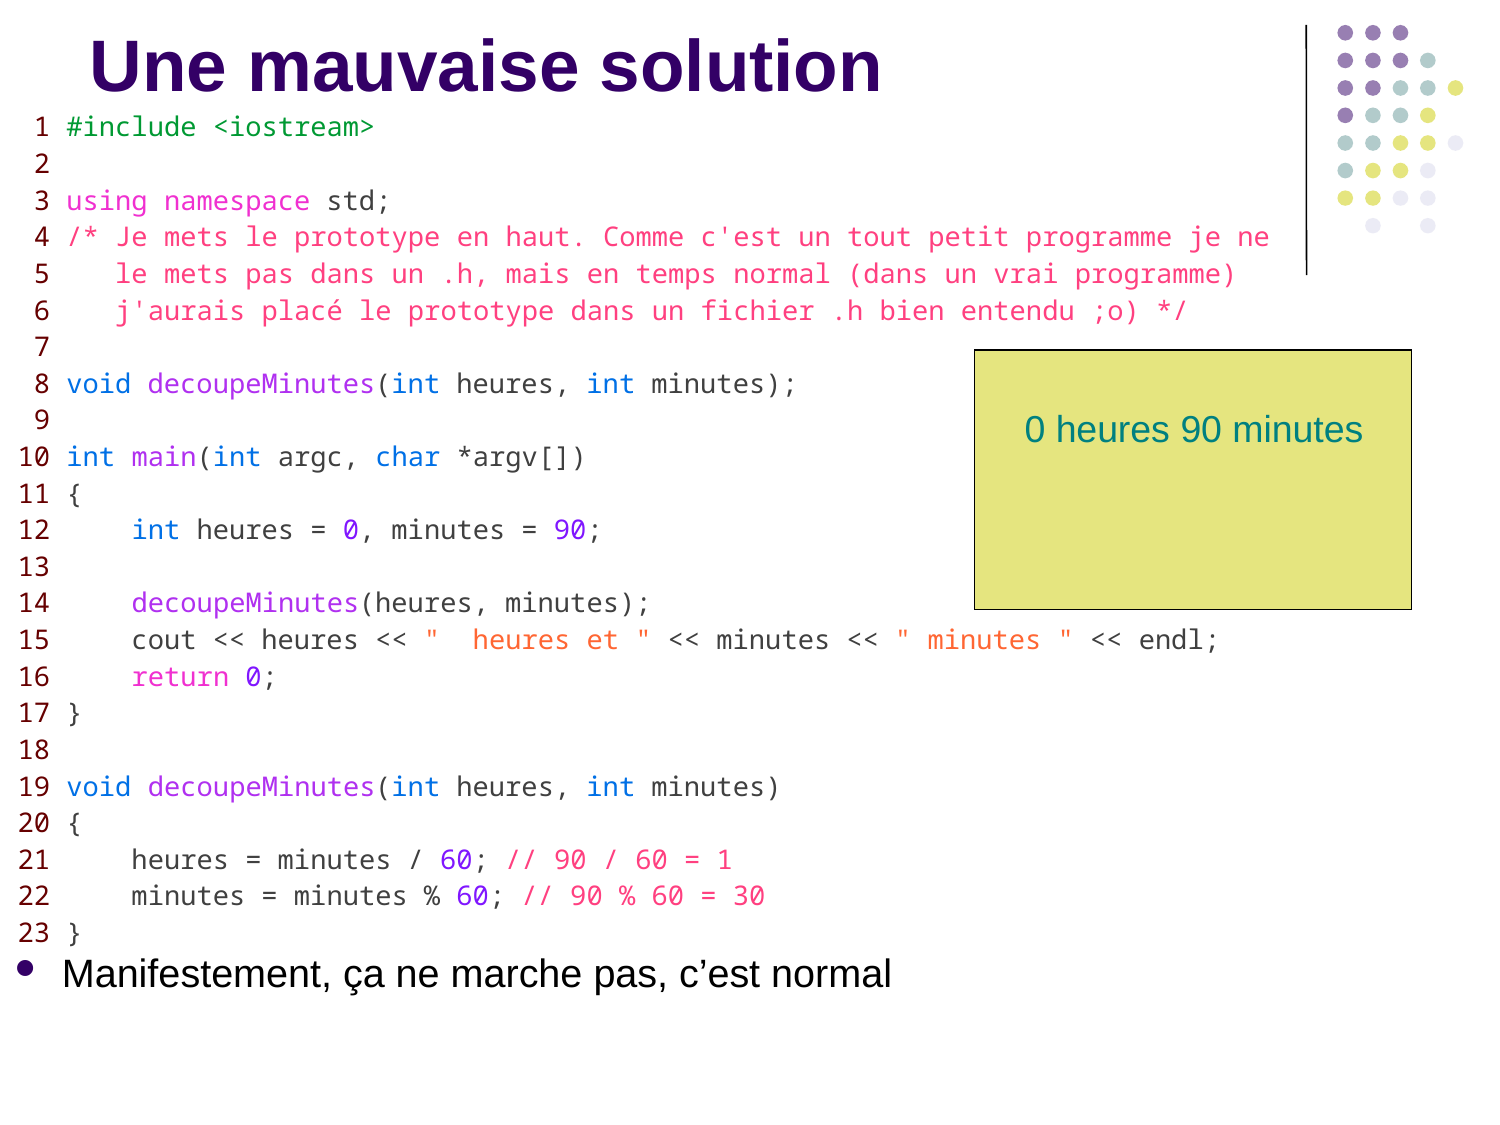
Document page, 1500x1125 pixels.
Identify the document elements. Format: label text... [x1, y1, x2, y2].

text_box [974, 350, 1412, 610]
list 1 #include <iostream> 2 3 using namespace std; 4 /* Je mets le prototype en haut. Comme c'est un tout petit programme je ne 5 le mets pas dans un .h, mais en temps normal (dans un vrai programme) 6 j'aurais placé le prototype dans un fichier .h bien entendu ;o) */ 7 8 void decoupeMinutes(int heures, int minutes); 9 10 int main(int argc, char *argv[]) 11 { 12 int heures = 0, minutes = 90; 13 14 decoupeMinutes(heures, minutes); 15 cout << heures << " heures et " << minutes << " minutes " << endl; 16 return 0; 17 } 18 19 void decoupeMinutes(int heures, int minutes) 20 { 21 heures = minutes / 60; // 90 / 60 = 1 22 minutes = minutes % 60; // 90 % 60 = 30 23 } Manifestement, ça ne marche pas, c’est normal [0, 113, 1424, 1087]
title Une mauvaise solution [74, 10, 1313, 113]
text_box 0 heures 90 minutes [1009, 397, 1388, 458]
